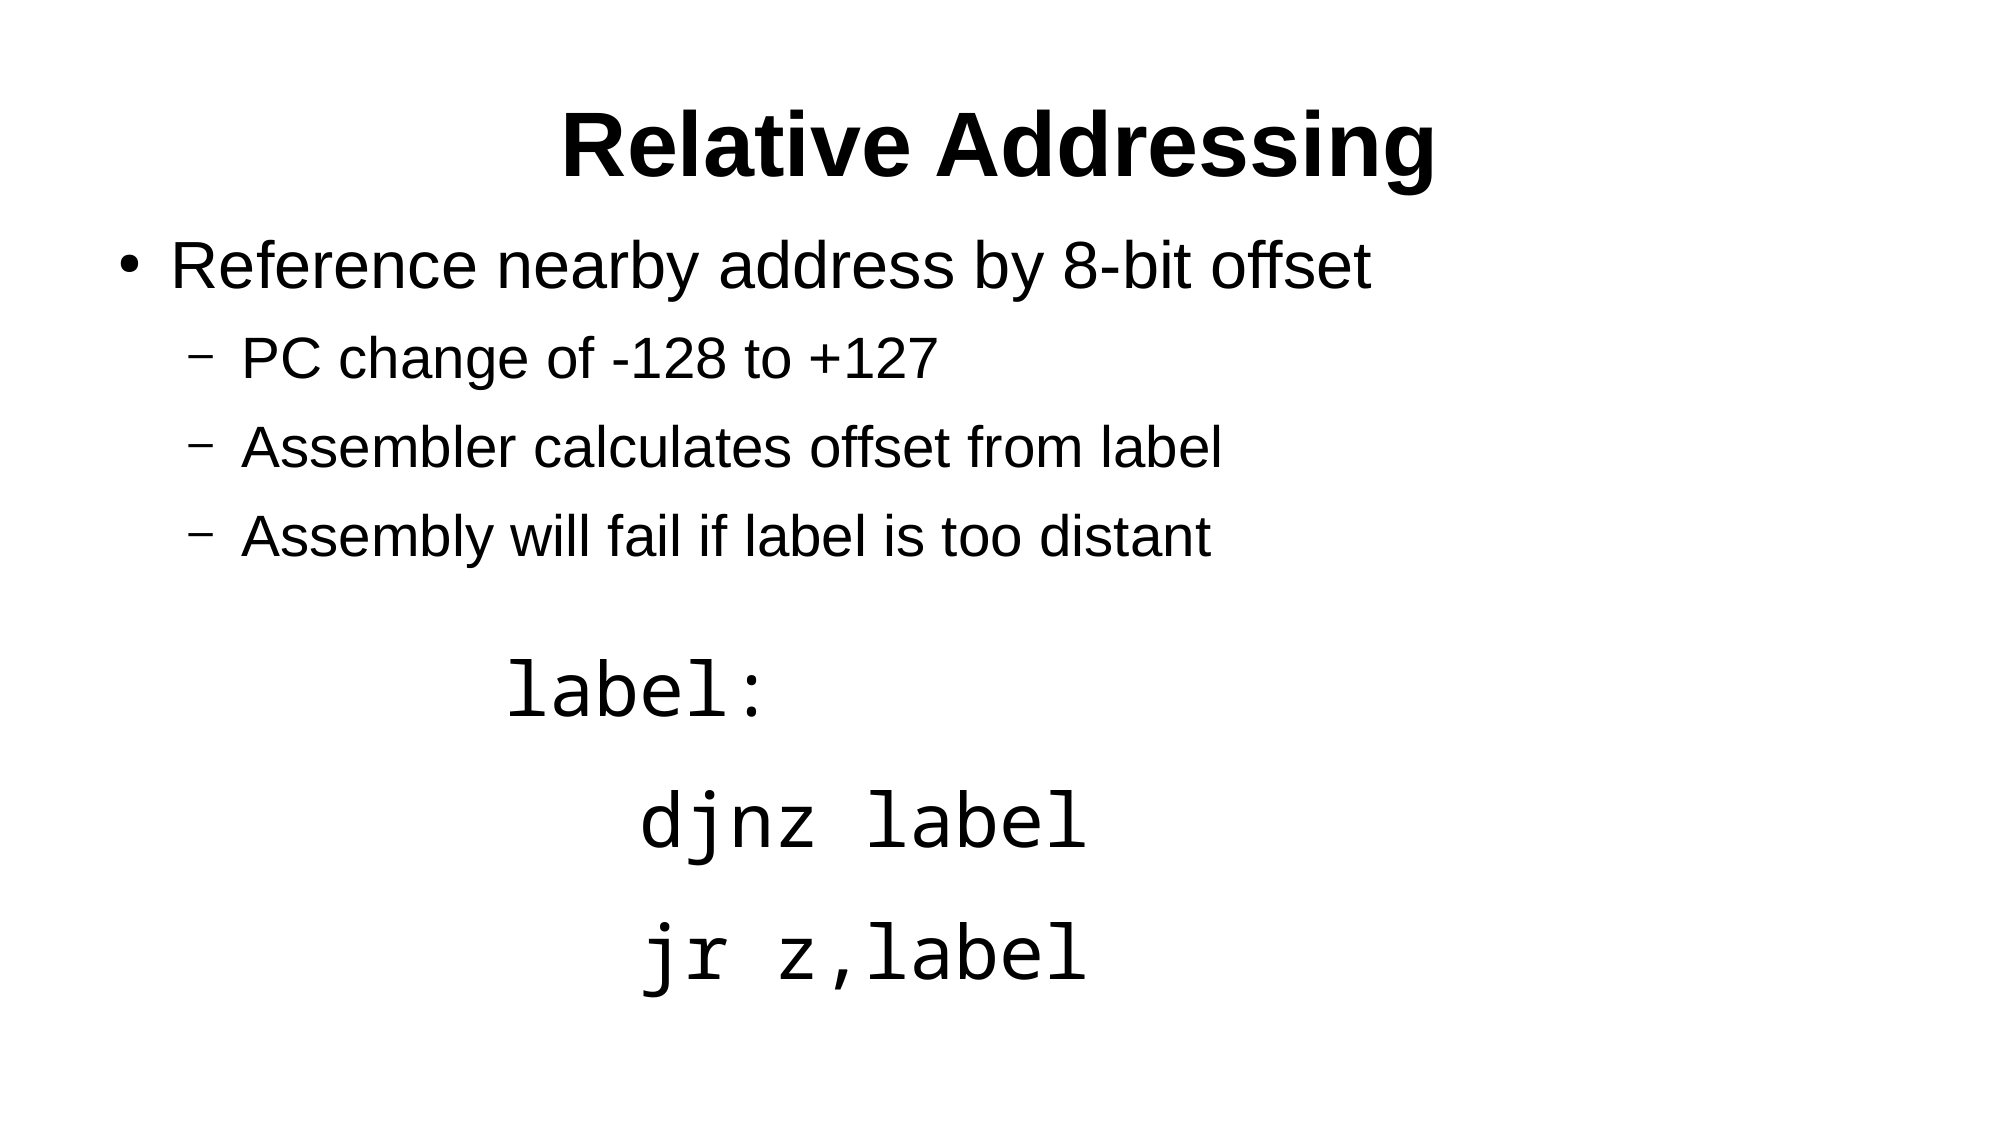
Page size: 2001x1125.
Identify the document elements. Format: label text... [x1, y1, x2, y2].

list Reference nearby address by 8-bit offset PC change of -128 to +127 Assembler calculates offset from label Assembly will fail if label is too distant label: djnz label jr z,label [99, 227, 1900, 1075]
title Relative Addressing [137, 36, 1863, 227]
